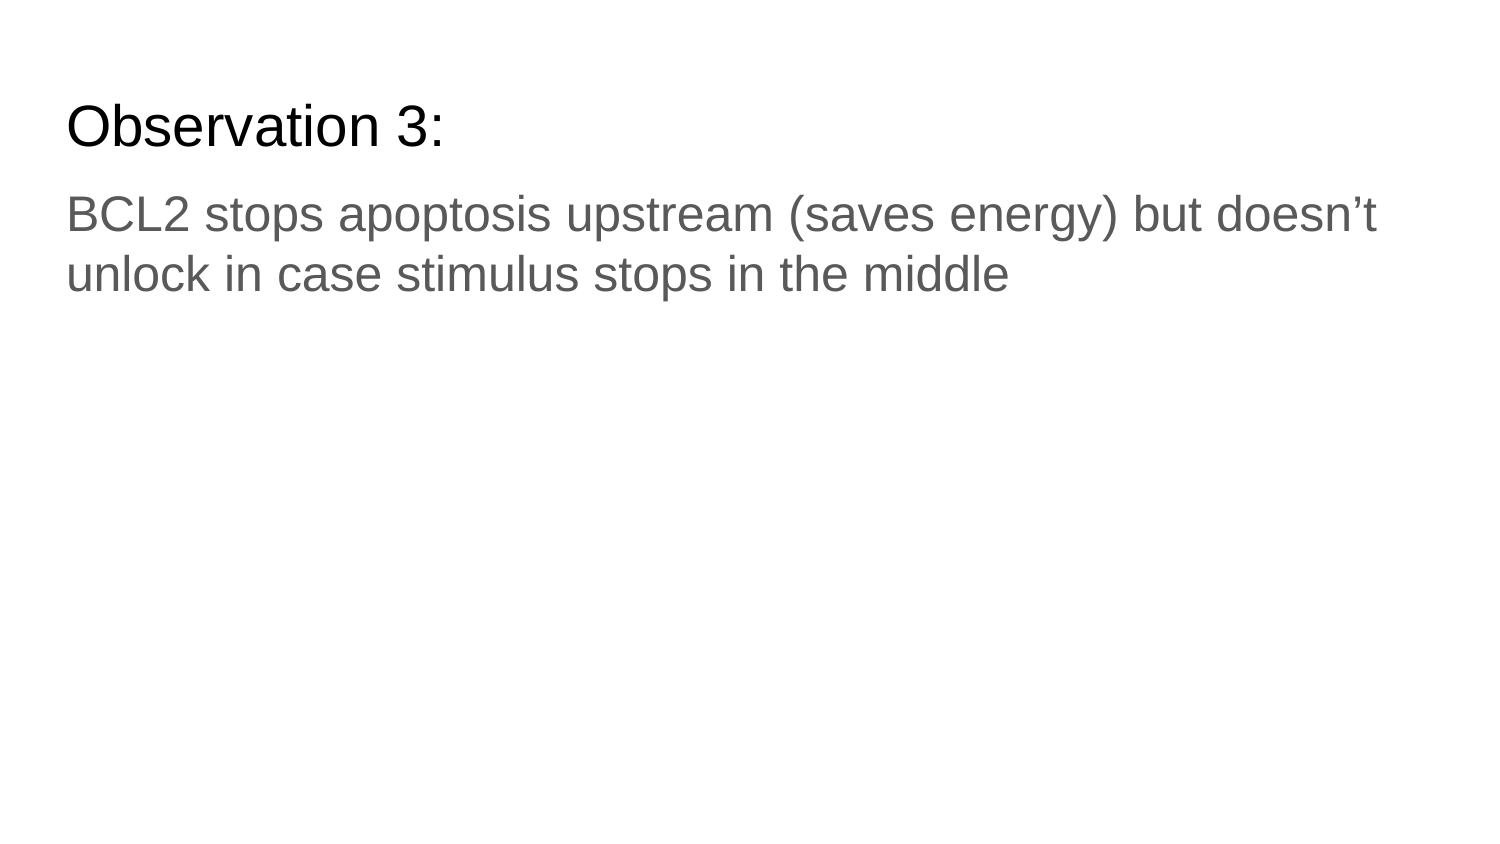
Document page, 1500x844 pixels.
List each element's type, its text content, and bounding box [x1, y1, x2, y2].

list BCL2 stops apoptosis upstream (saves energy) but doesn’t unlock in case stimulus stops in the middle [51, 166, 1449, 750]
title Observation 3: [51, 72, 1449, 166]
